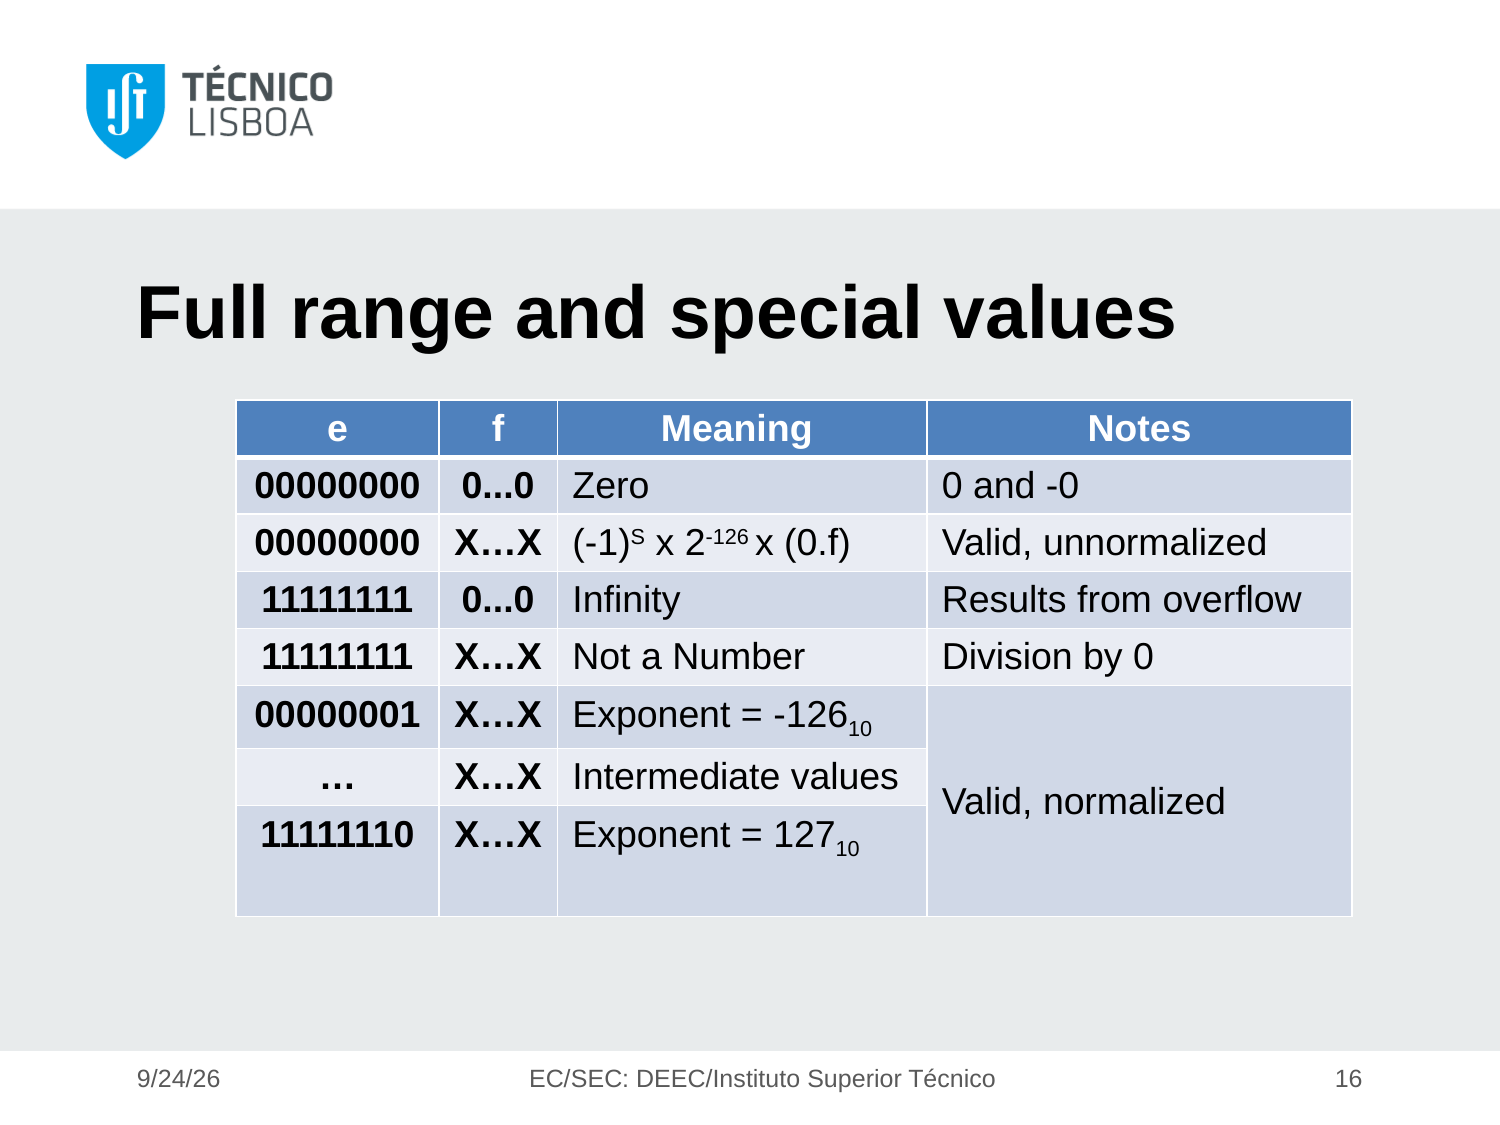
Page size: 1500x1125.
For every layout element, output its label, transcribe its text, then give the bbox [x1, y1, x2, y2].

table_cell … [237, 749, 438, 805]
table_cell Infinity [558, 572, 926, 628]
table_cell 00000001 [237, 686, 438, 748]
title Full range and special values [121, 237, 1378, 381]
table_cell 11111111 [237, 629, 438, 685]
table_cell Results from overflow [928, 572, 1351, 628]
table_cell 00000000 [237, 515, 438, 571]
table_cell Exponent = 12710 [558, 806, 926, 916]
table_cell 00000000 [237, 460, 438, 513]
table_cell 0...0 [440, 460, 557, 513]
table_cell X…X [440, 806, 557, 916]
table_cell Valid, unnormalized [928, 515, 1351, 571]
table_cell 0 and -0 [928, 460, 1351, 513]
table_cell Division by 0 [928, 629, 1351, 685]
table_header Notes [928, 401, 1351, 455]
table_cell X…X [440, 686, 557, 748]
table_cell Exponent = -12610 [558, 686, 926, 748]
table_cell Not a Number [558, 629, 926, 685]
table_cell 11111110 [237, 806, 438, 916]
table_cell X…X [440, 629, 557, 685]
table_cell Zero [558, 460, 926, 513]
table_cell Intermediate values [558, 749, 926, 805]
table_cell Valid, normalized [928, 686, 1351, 916]
table_header Meaning [558, 401, 926, 455]
table_header e [237, 401, 438, 455]
slide_number 11/26/20 [121, 1052, 425, 1103]
table_cell 11111111 [237, 572, 438, 628]
table_cell (-1)S x 2-126 x (0.f) [558, 515, 926, 571]
table_cell 0...0 [440, 572, 557, 628]
table_cell X…X [440, 515, 557, 571]
table_cell X…X [440, 749, 557, 805]
slide_number <number> [1077, 1052, 1378, 1103]
picture [0, 0, 1500, 1125]
footer EC/SEC: DEEC/Instituto Superior Técnico [512, 1052, 1021, 1103]
table_header f [440, 401, 557, 455]
